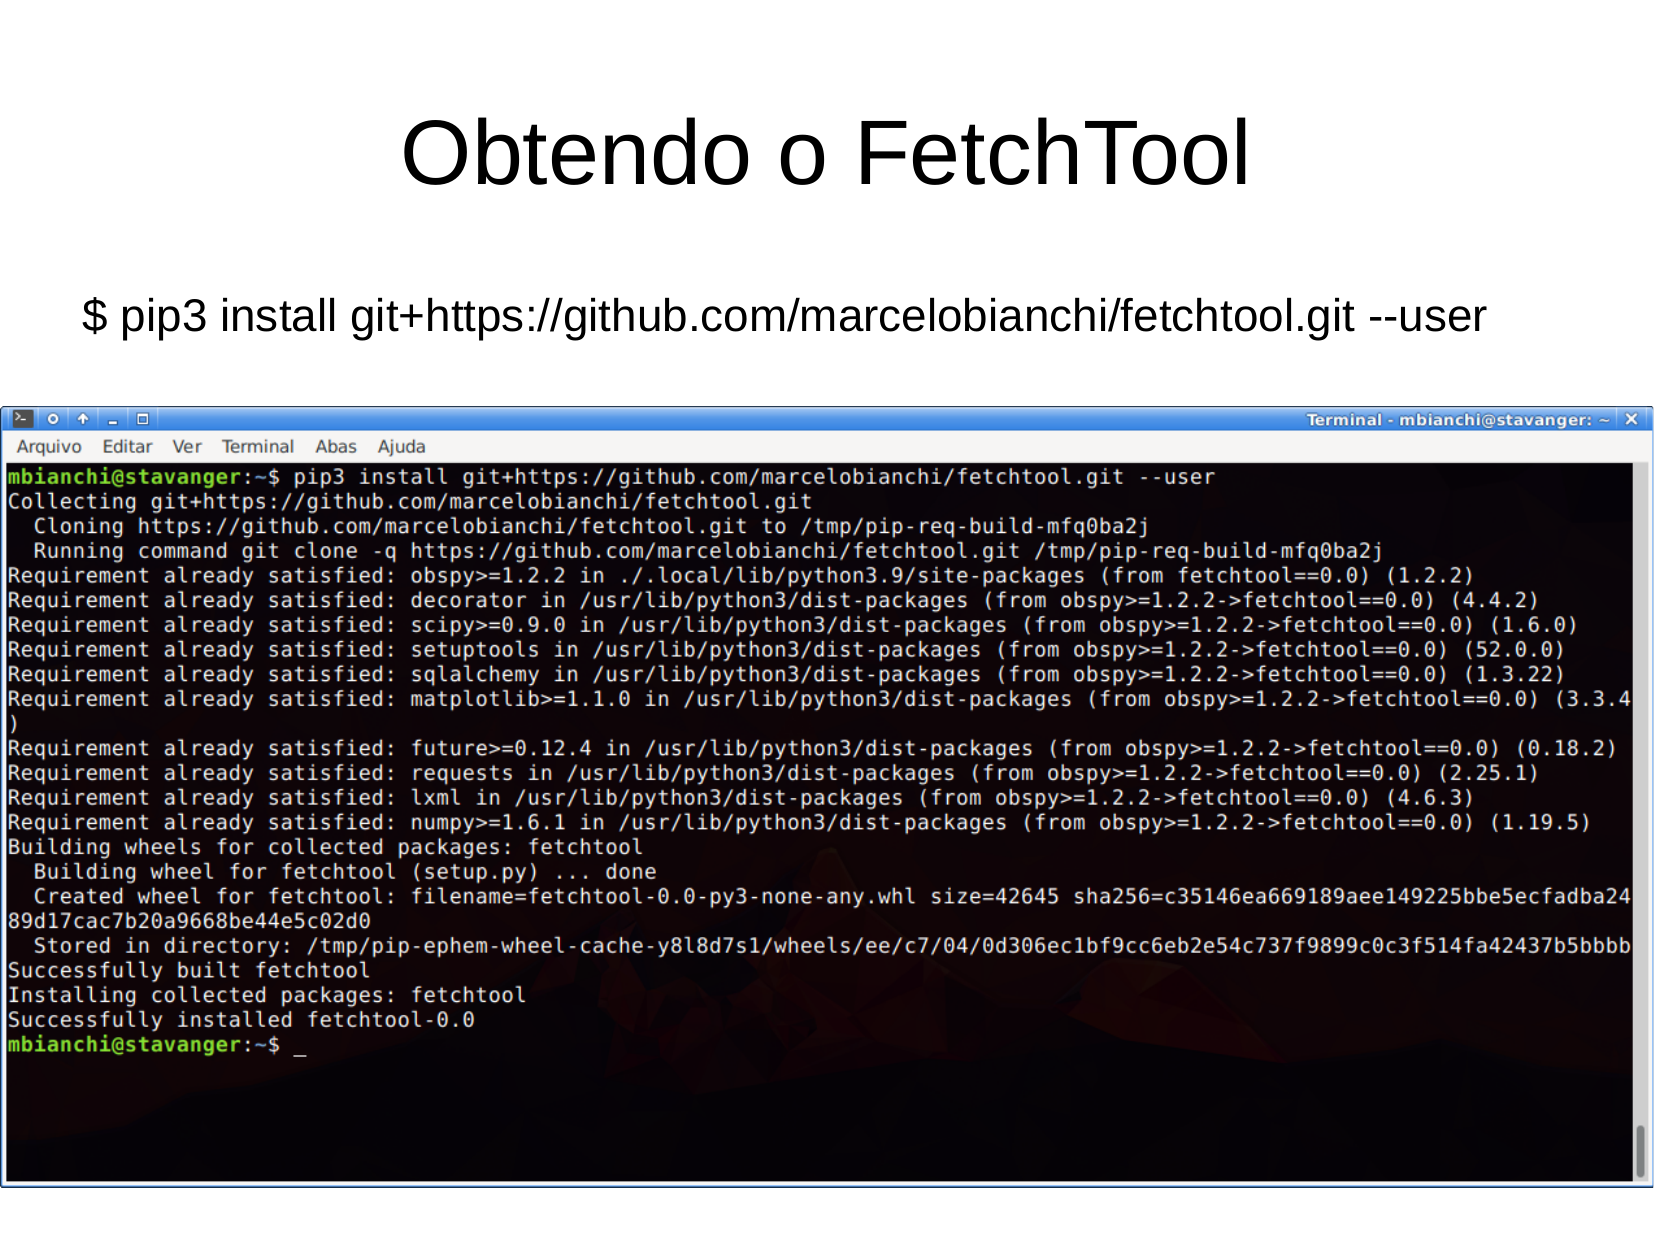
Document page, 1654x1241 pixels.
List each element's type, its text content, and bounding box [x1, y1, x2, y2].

list $ pip3 install git+https://github.com/marcelobianchi/fetchtool.git --user [82, 290, 1571, 406]
picture [0, 406, 1654, 1188]
title Obtendo o FetchTool [82, 49, 1571, 257]
